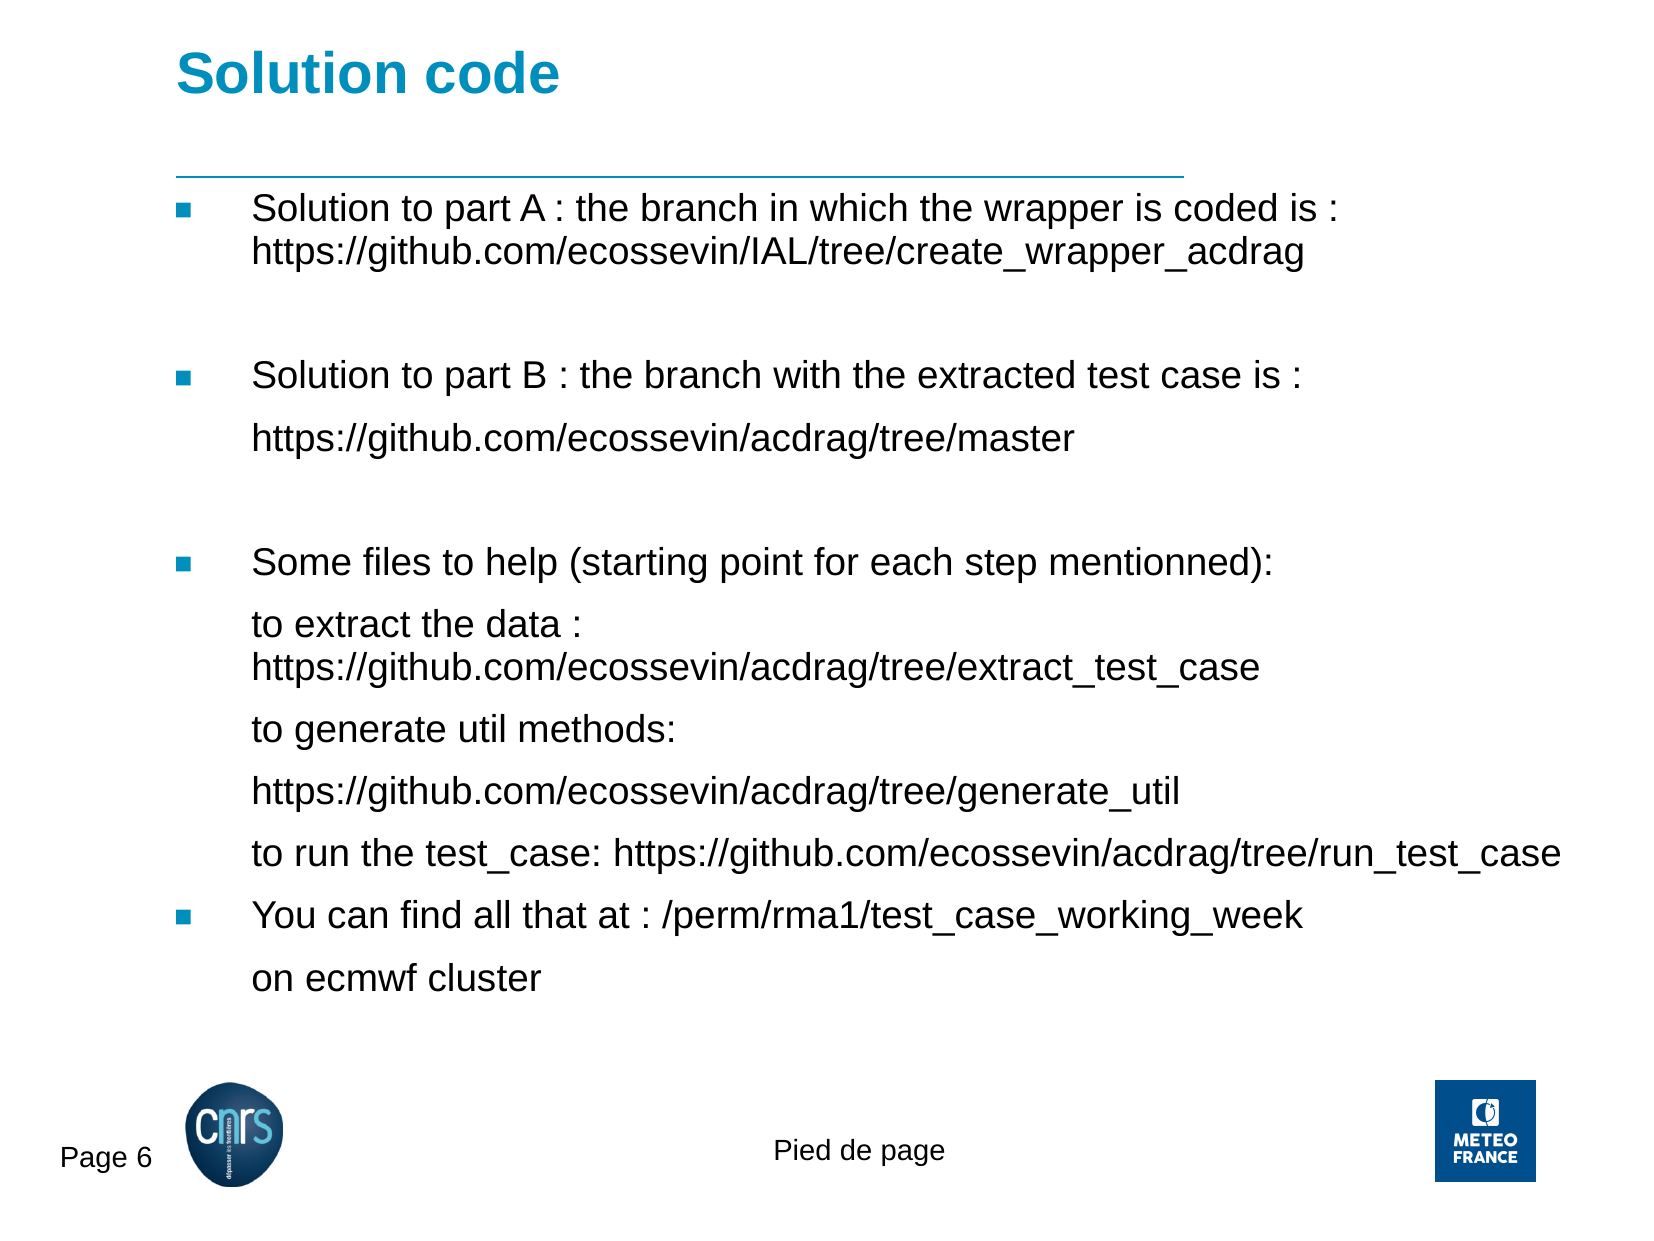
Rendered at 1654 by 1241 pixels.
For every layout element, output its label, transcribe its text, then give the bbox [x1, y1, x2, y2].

title Solution code [176, 24, 1609, 122]
picture [1435, 1080, 1536, 1182]
list Solution to part A : the branch in which the wrapper is coded is : https://github.com/ecossevin/IAL/tree/create_wrapper_acdrag Solution to part B : the branch with the extracted test case is : https://github.com/ecossevin/acdrag/tree/master Some files to help (starting point for each step mentionned): to extract the data : https://github.com/ecossevin/acdrag/tree/extract_test_case to generate util methods: https://github.com/ecossevin/acdrag/tree/generate_util to run the test_case: https://github.com/ecossevin/acdrag/tree/run_test_case You can find all that at : /perm/rma1/test_case_working_week on ecmwf cluster [157, 186, 1571, 1045]
picture [185, 1082, 283, 1187]
